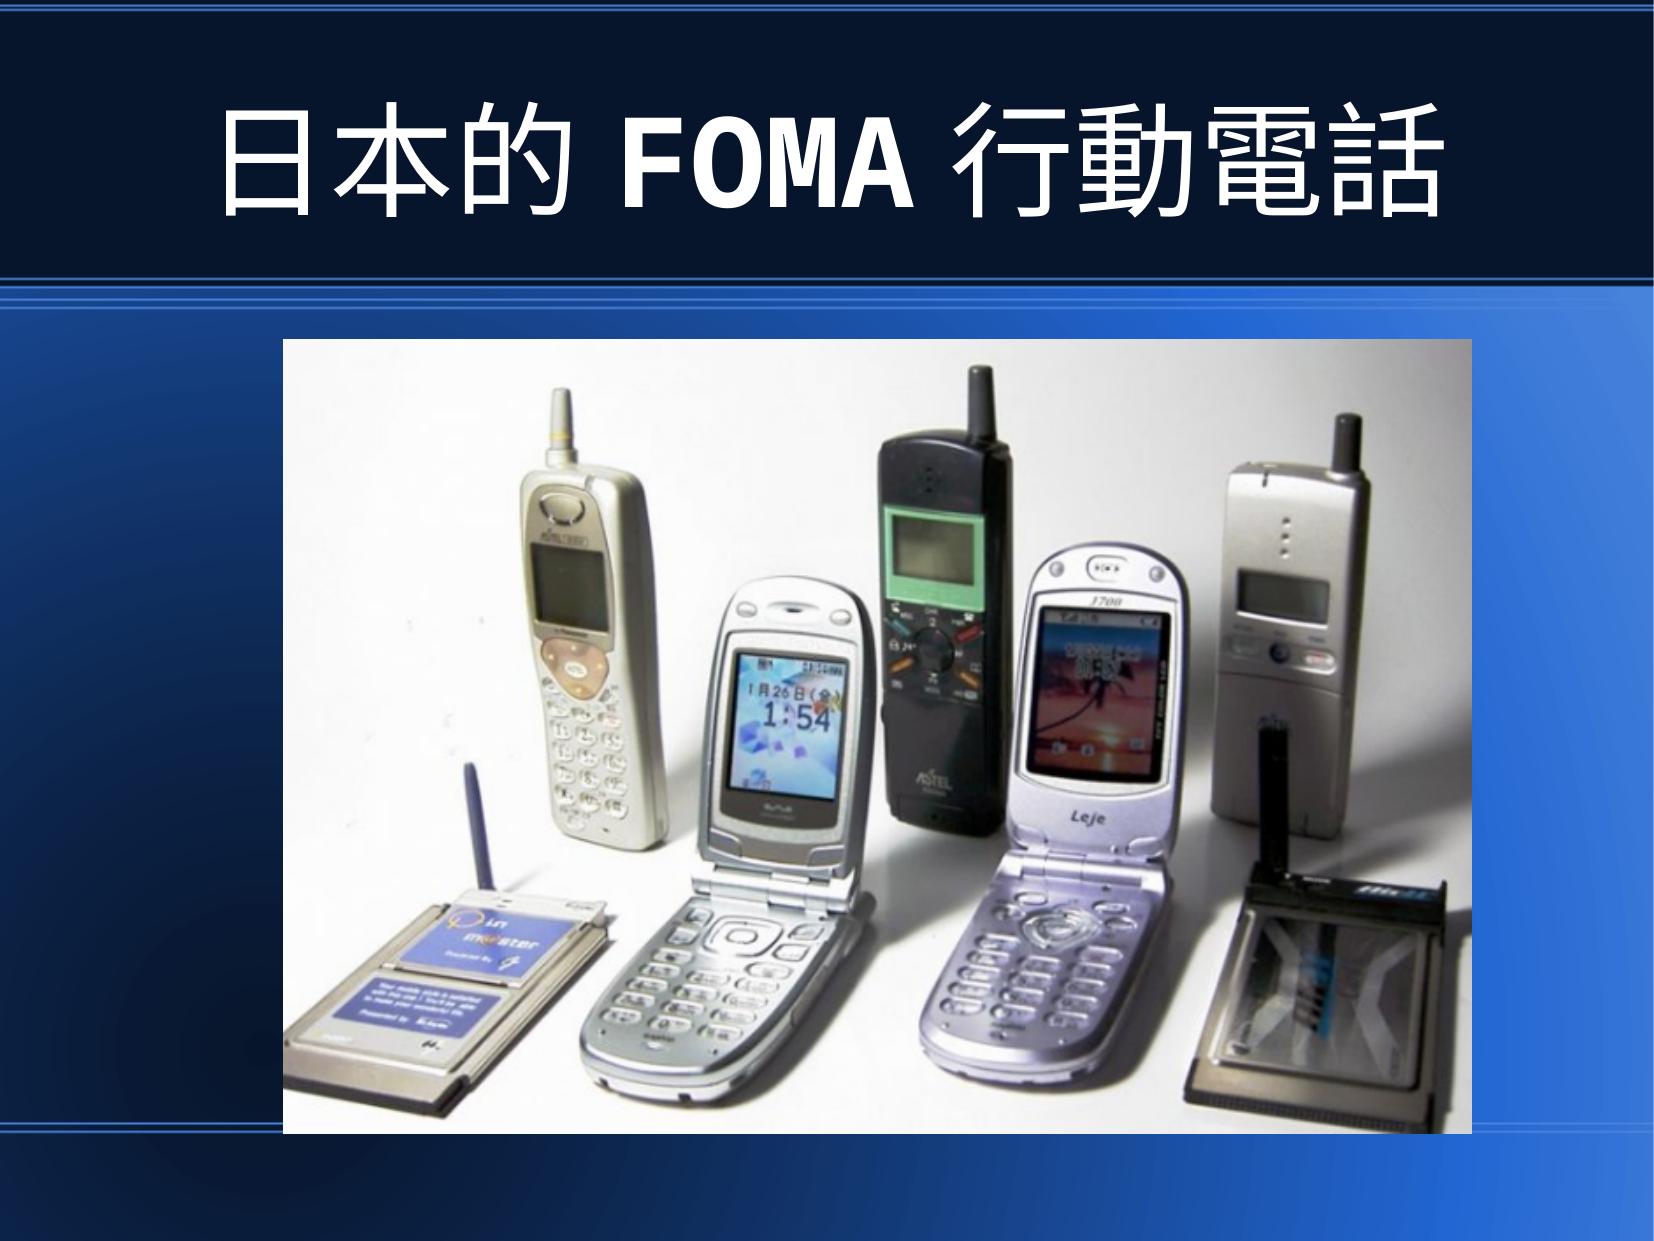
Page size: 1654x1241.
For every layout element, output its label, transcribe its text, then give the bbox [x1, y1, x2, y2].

title 日本的FOMA行動電話 [82, 49, 1571, 257]
picture [0, 0, 1654, 1241]
